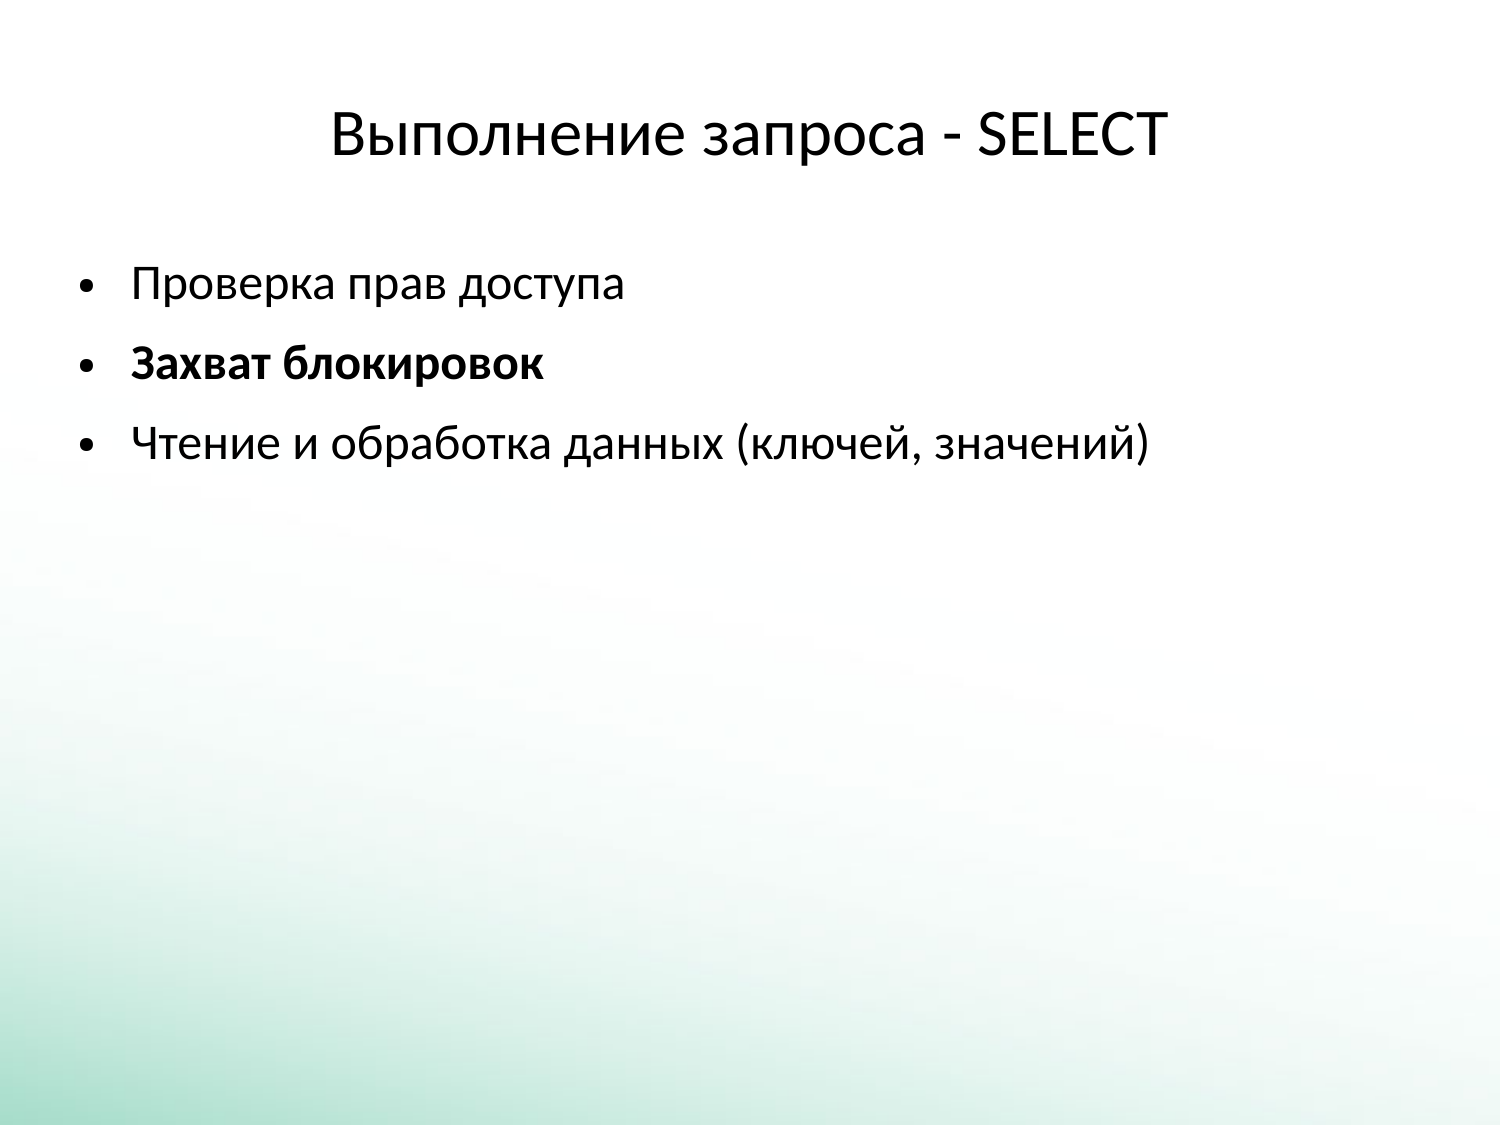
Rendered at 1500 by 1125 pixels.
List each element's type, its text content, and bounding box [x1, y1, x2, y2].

list Проверка прав доступа Захват блокировок Чтение и обработка данных (ключей, значений) [60, 262, 1411, 1005]
title Выполнение запроса - SELECT [75, 45, 1425, 233]
picture [0, 0, 1500, 1125]
